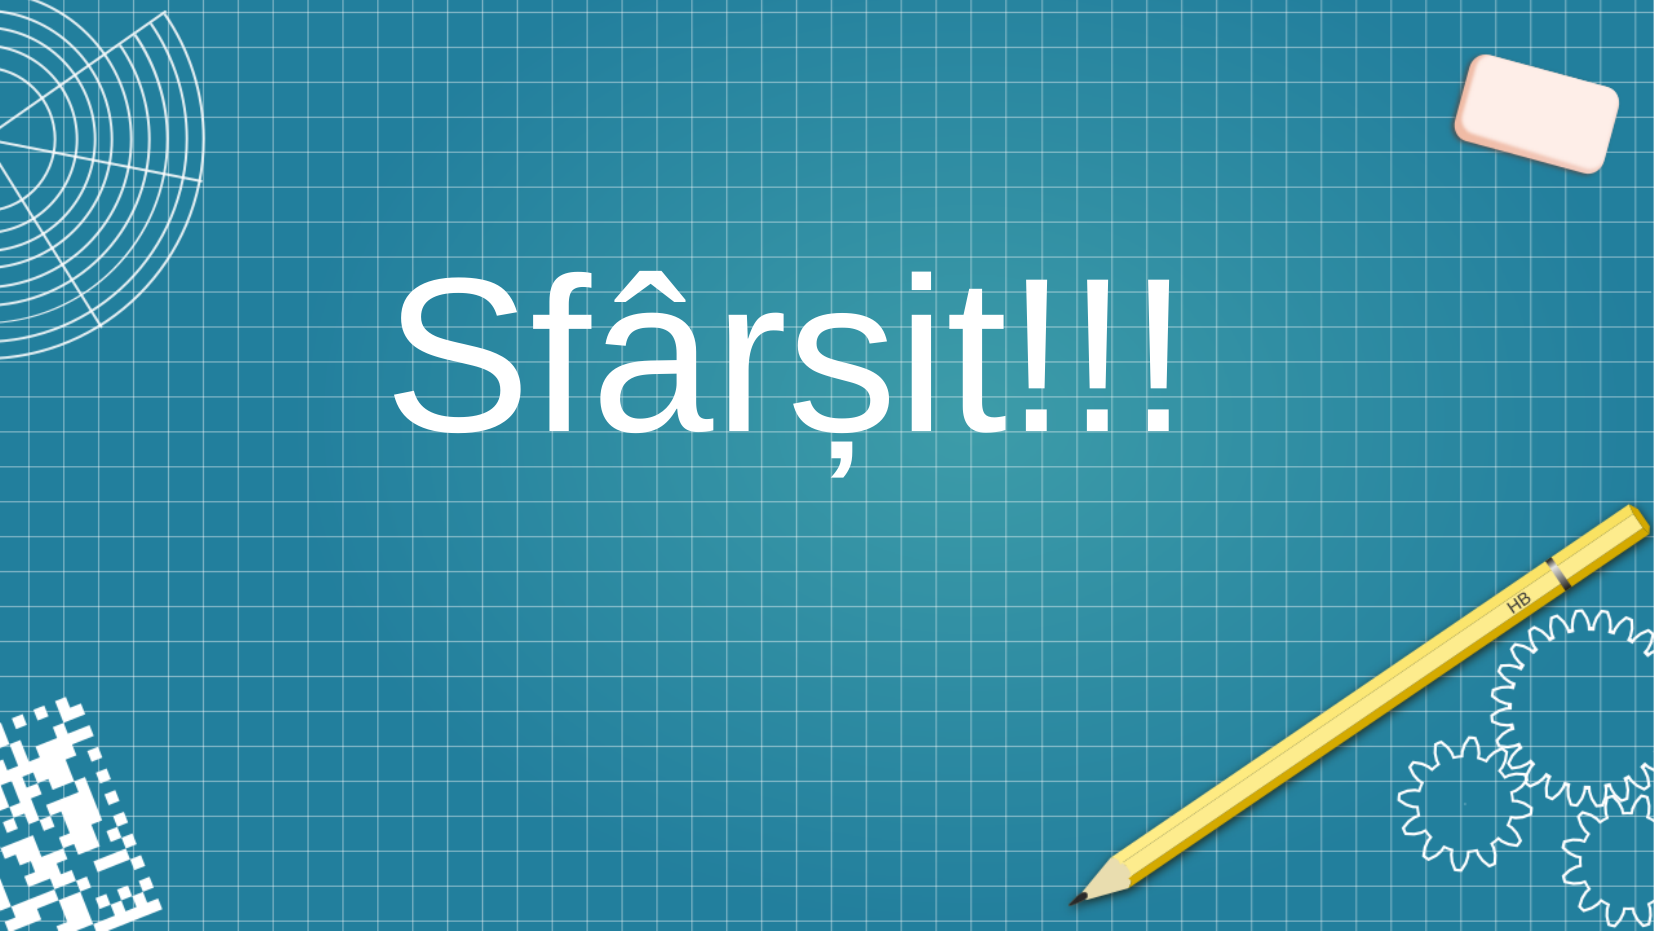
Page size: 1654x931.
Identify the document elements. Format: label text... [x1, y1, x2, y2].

text_box Sfârșit!!! [337, 225, 1238, 486]
picture [0, 0, 1654, 931]
